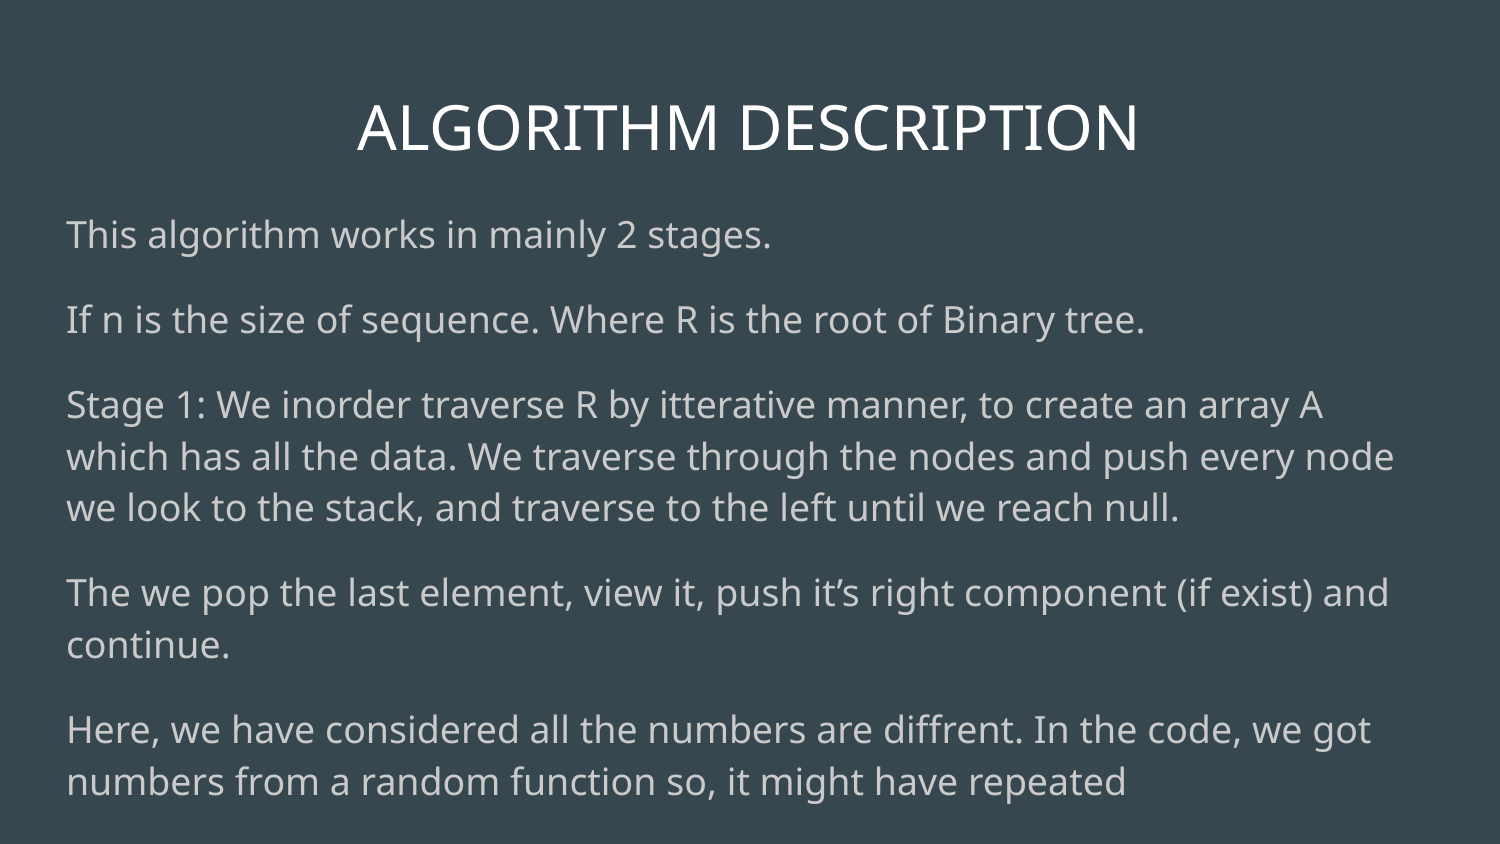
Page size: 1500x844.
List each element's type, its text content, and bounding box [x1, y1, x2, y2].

list This algorithm works in mainly 2 stages. If n is the size of sequence. Where R is the root of Binary tree. Stage 1: We inorder traverse R by itterative manner, to create an array A which has all the data. We traverse through the nodes and push every node we look to the stack, and traverse to the left until we reach null. The we pop the last element, view it, push it’s right component (if exist) and continue. Here, we have considered all the numbers are diffrent. In the code, we got numbers from a random function so, it might have repeated [51, 189, 1450, 750]
title ALGORITHM DESCRIPTION [51, 72, 1449, 167]
